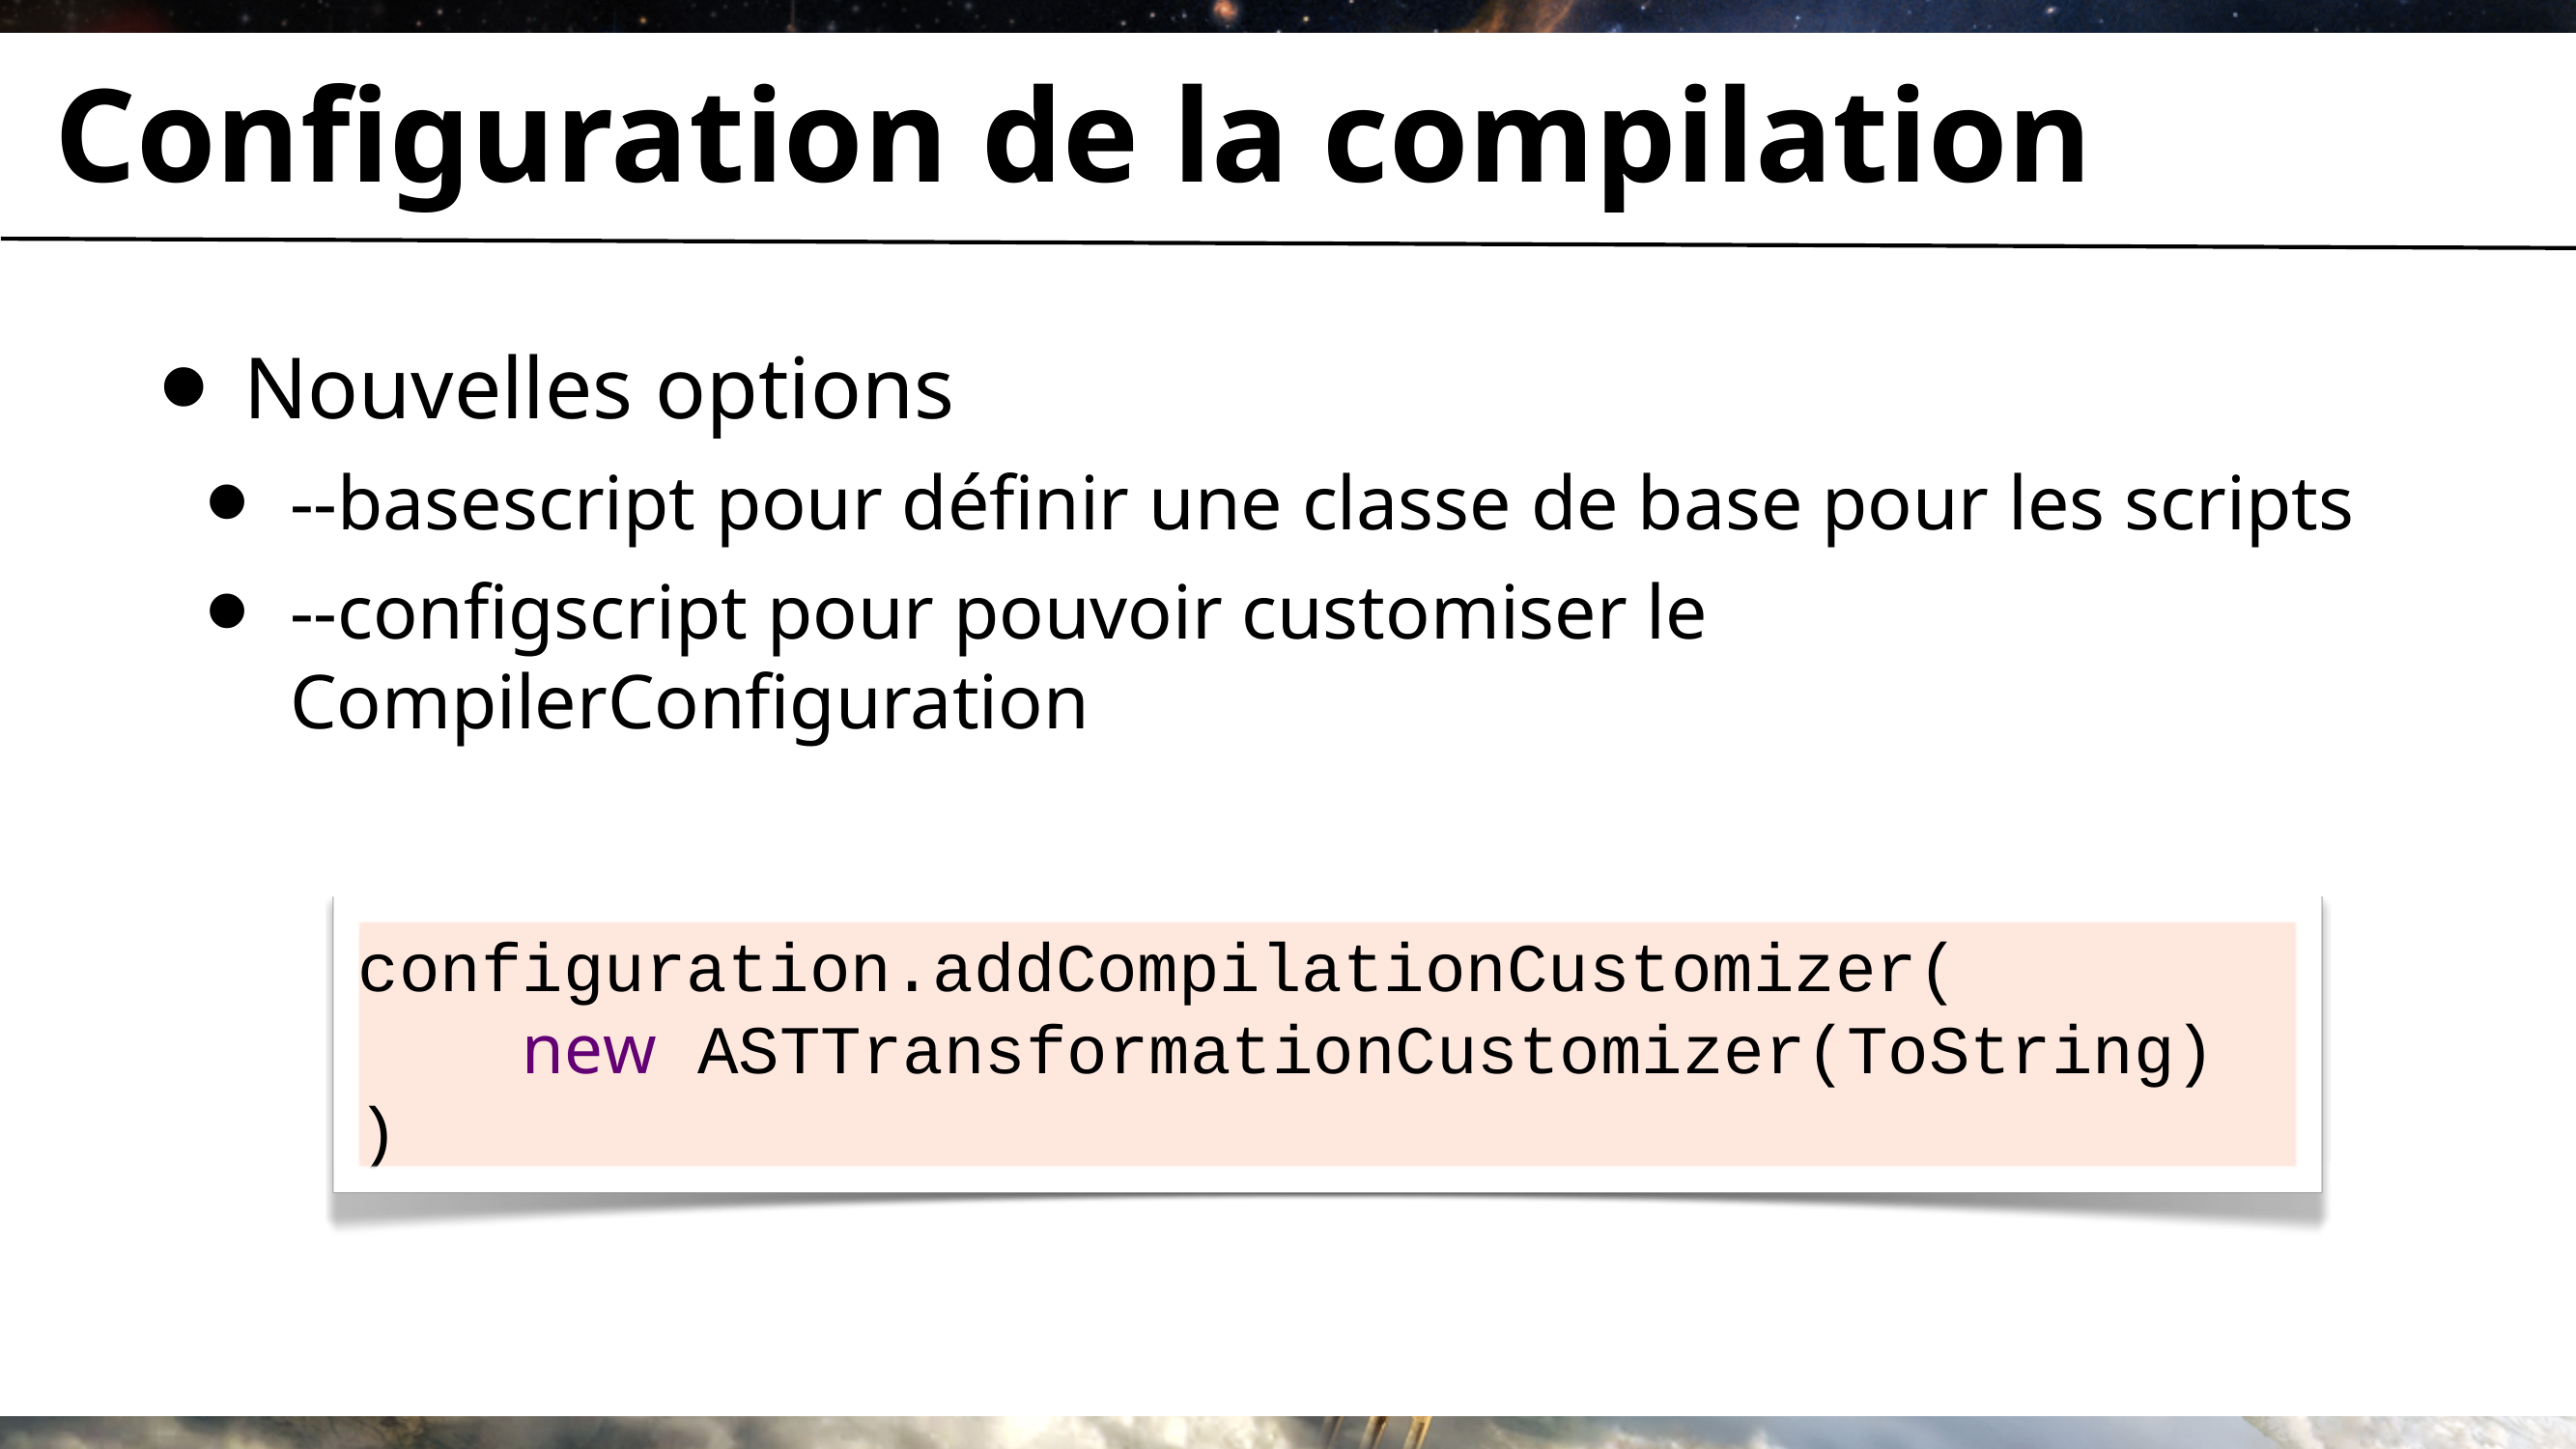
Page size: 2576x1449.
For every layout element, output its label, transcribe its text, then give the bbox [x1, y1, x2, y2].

title Configuration de la compilation [45, 12, 2528, 250]
picture [0, 0, 2576, 33]
picture [0, 1416, 2576, 1449]
list Nouvelles options --basescript pour définir une classe de base pour les scripts --configscript pour pouvoir customiser le CompilerConfiguration [116, 326, 2457, 1387]
picture [326, 896, 2331, 1236]
